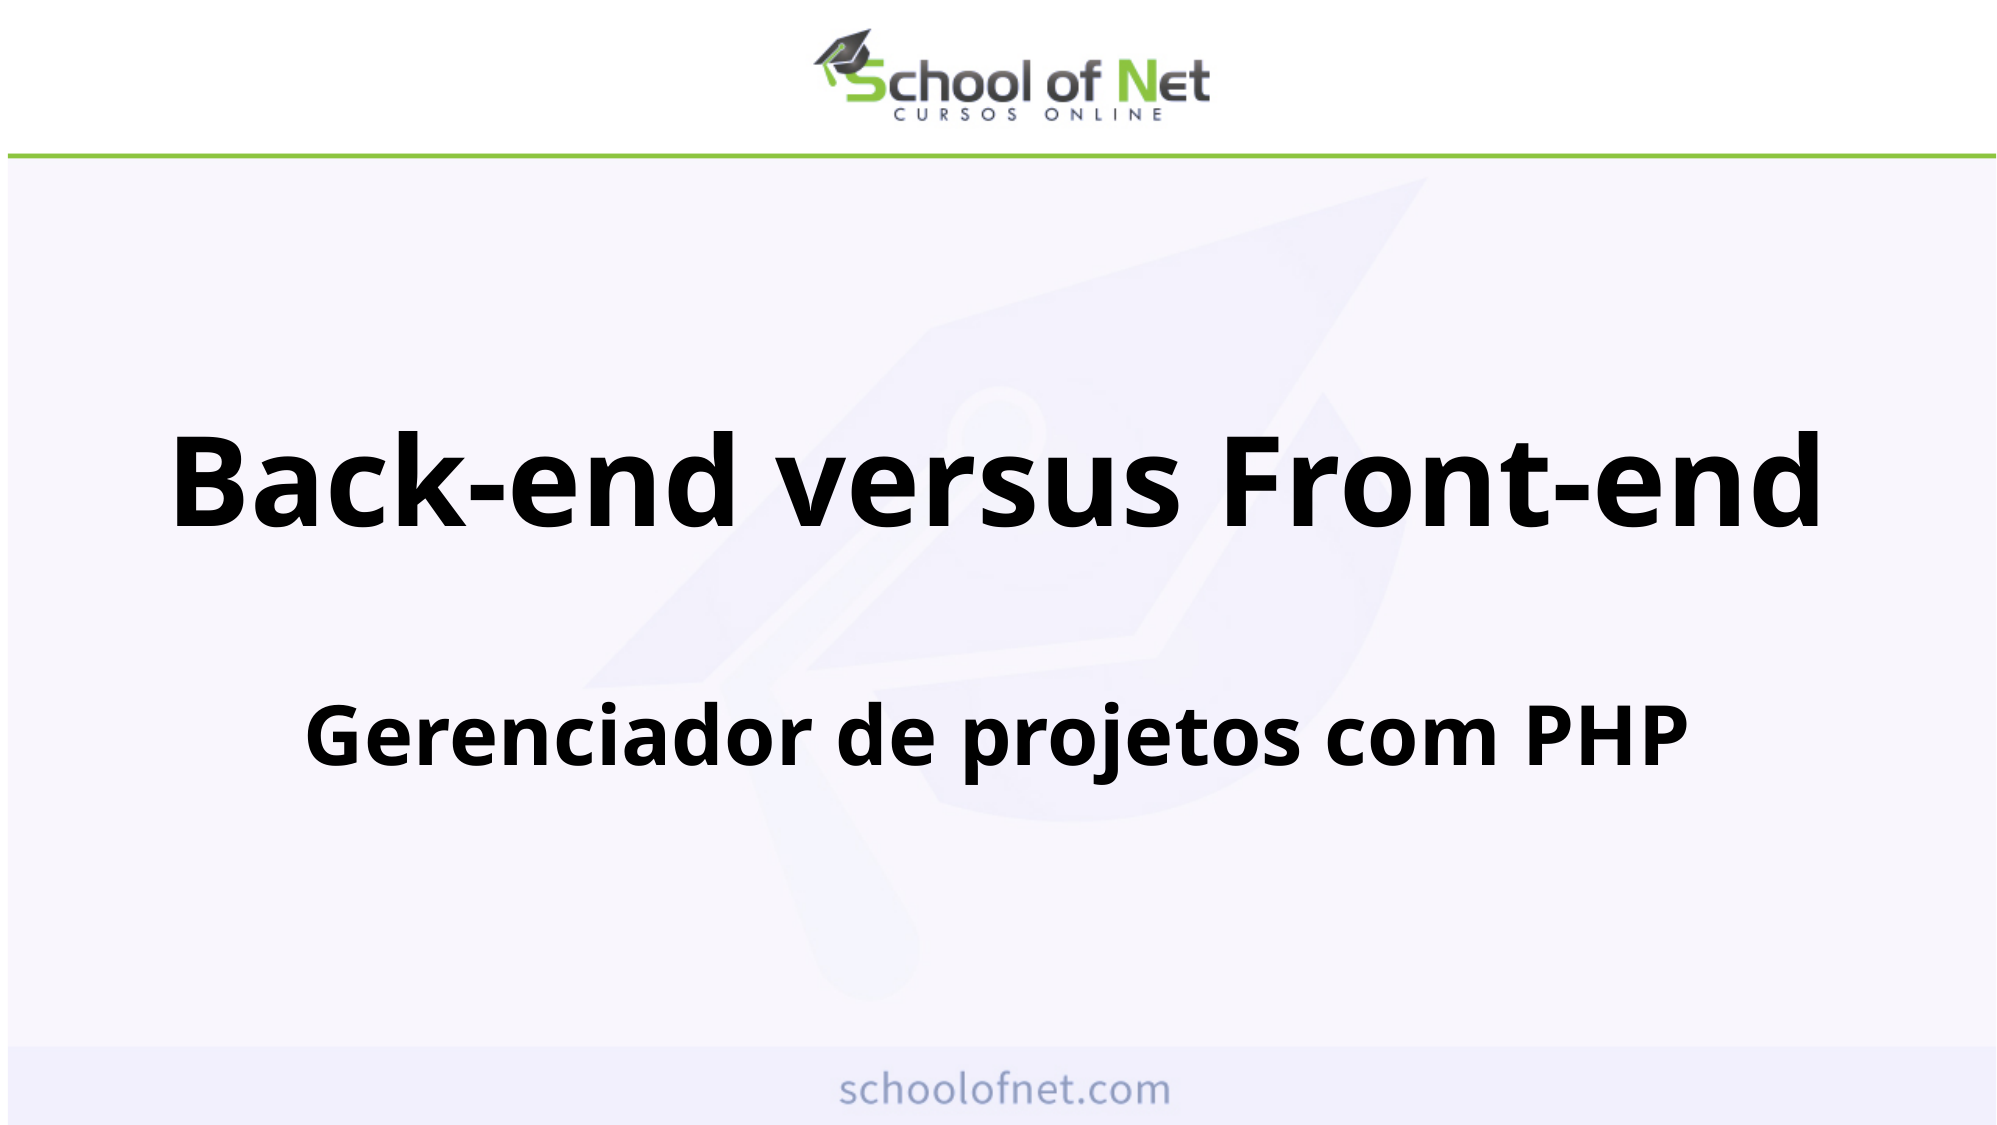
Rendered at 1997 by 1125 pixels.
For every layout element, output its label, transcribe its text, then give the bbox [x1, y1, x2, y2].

picture [7, 5, 1997, 1125]
title Back-end versus Front-end Gerenciador de projetos com PHP [99, 413, 1897, 770]
